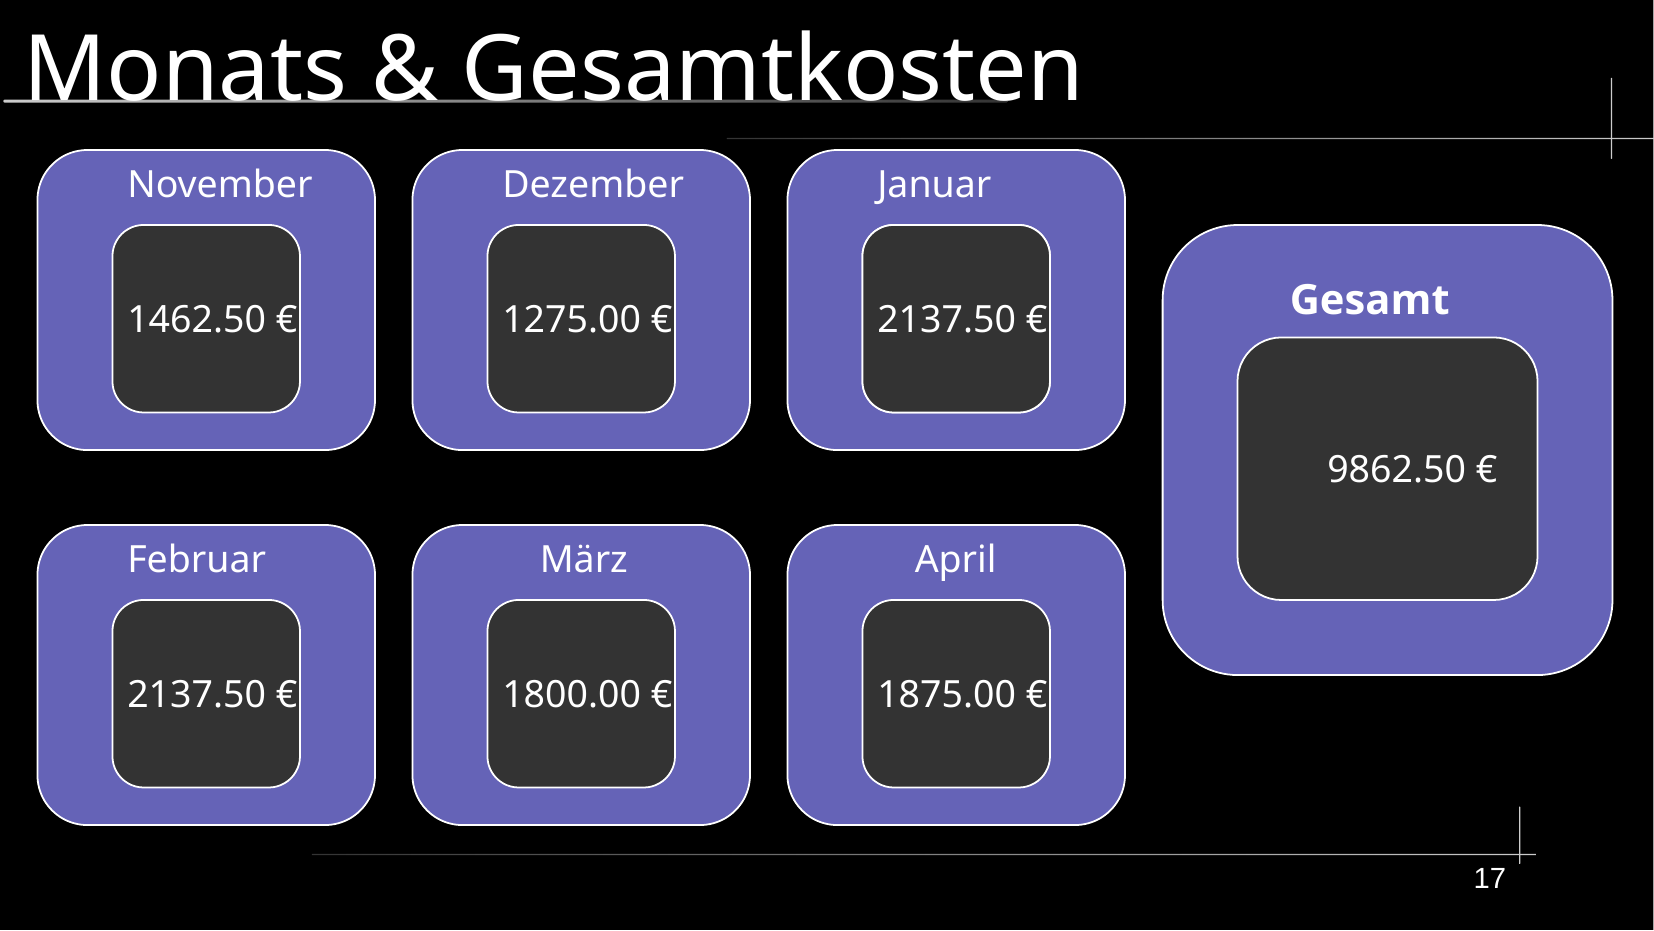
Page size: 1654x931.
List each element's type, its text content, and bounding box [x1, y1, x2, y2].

text_box [1162, 225, 1613, 676]
text_box Gesamt [1275, 262, 1589, 320]
text_box [37, 150, 376, 451]
text_box 9862.50 € [1312, 435, 1576, 488]
text_box [787, 150, 1126, 451]
text_box 2137.50 € [862, 285, 1126, 376]
text_box [37, 525, 376, 826]
text_box Januar [862, 150, 1126, 240]
text_box [412, 525, 751, 826]
text_box Dezember [487, 150, 751, 240]
text_box 1875.00 € [862, 660, 1126, 751]
title Monats & Gesamtkosten [23, 11, 1589, 119]
text_box 2137.50 € [112, 660, 376, 751]
text_box März [525, 525, 788, 615]
text_box Februar [112, 525, 376, 615]
text_box April [900, 525, 1163, 615]
text_box 1800.00 € [487, 660, 751, 751]
text_box 1275.00 € [487, 285, 751, 376]
text_box November [112, 150, 376, 240]
text_box [412, 150, 751, 451]
text_box 1462.50 € [112, 285, 376, 376]
text_box [787, 525, 1126, 826]
